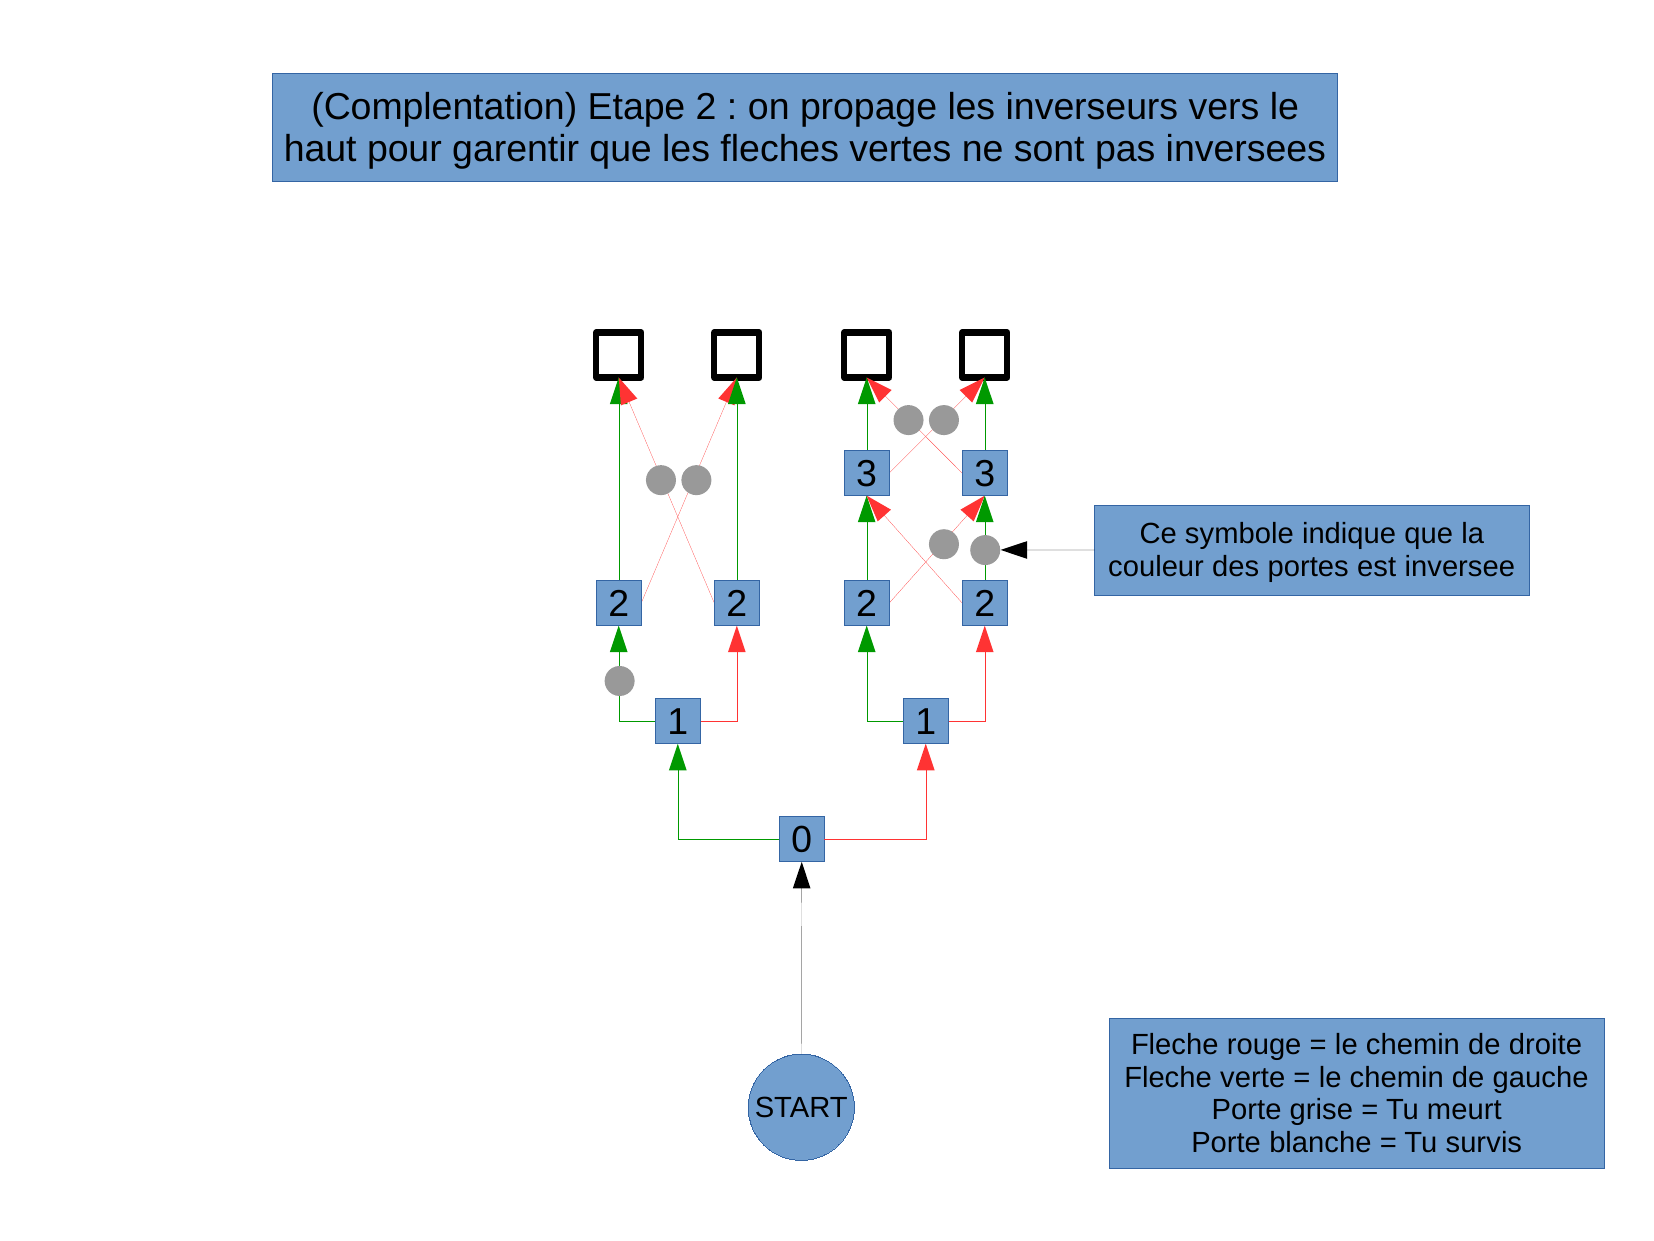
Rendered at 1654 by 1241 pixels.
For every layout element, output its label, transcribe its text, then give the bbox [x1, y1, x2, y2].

text_box [645, 465, 677, 496]
text_box [928, 529, 959, 560]
text_box 3 [844, 450, 890, 496]
text_box [596, 332, 642, 378]
text_box [893, 405, 924, 436]
text_box 1 [903, 698, 949, 744]
text_box 2 [596, 580, 642, 626]
text_box [844, 332, 890, 378]
text_box [714, 332, 760, 378]
text_box Ce symbole indique que la couleur des portes est inversee [1094, 505, 1530, 596]
text_box START [748, 1054, 855, 1161]
text_box (Complentation) Etape 2 : on propage les inverseurs vers le haut pour garentir que les fleches vertes ne sont pas inversees [272, 73, 1338, 182]
text_box 0 [779, 816, 825, 862]
text_box 2 [714, 580, 760, 626]
text_box [962, 332, 1008, 378]
text_box 3 [962, 450, 1008, 496]
text_box [928, 405, 959, 436]
text_box [681, 465, 712, 496]
text_box [604, 665, 635, 697]
text_box 1 [655, 698, 701, 744]
text_box [970, 535, 1001, 566]
text_box Fleche rouge = le chemin de droite Fleche verte = le chemin de gauche Porte grise = Tu meurt Porte blanche = Tu survis [1109, 1018, 1605, 1169]
text_box 2 [844, 580, 890, 626]
text_box 2 [962, 580, 1008, 626]
